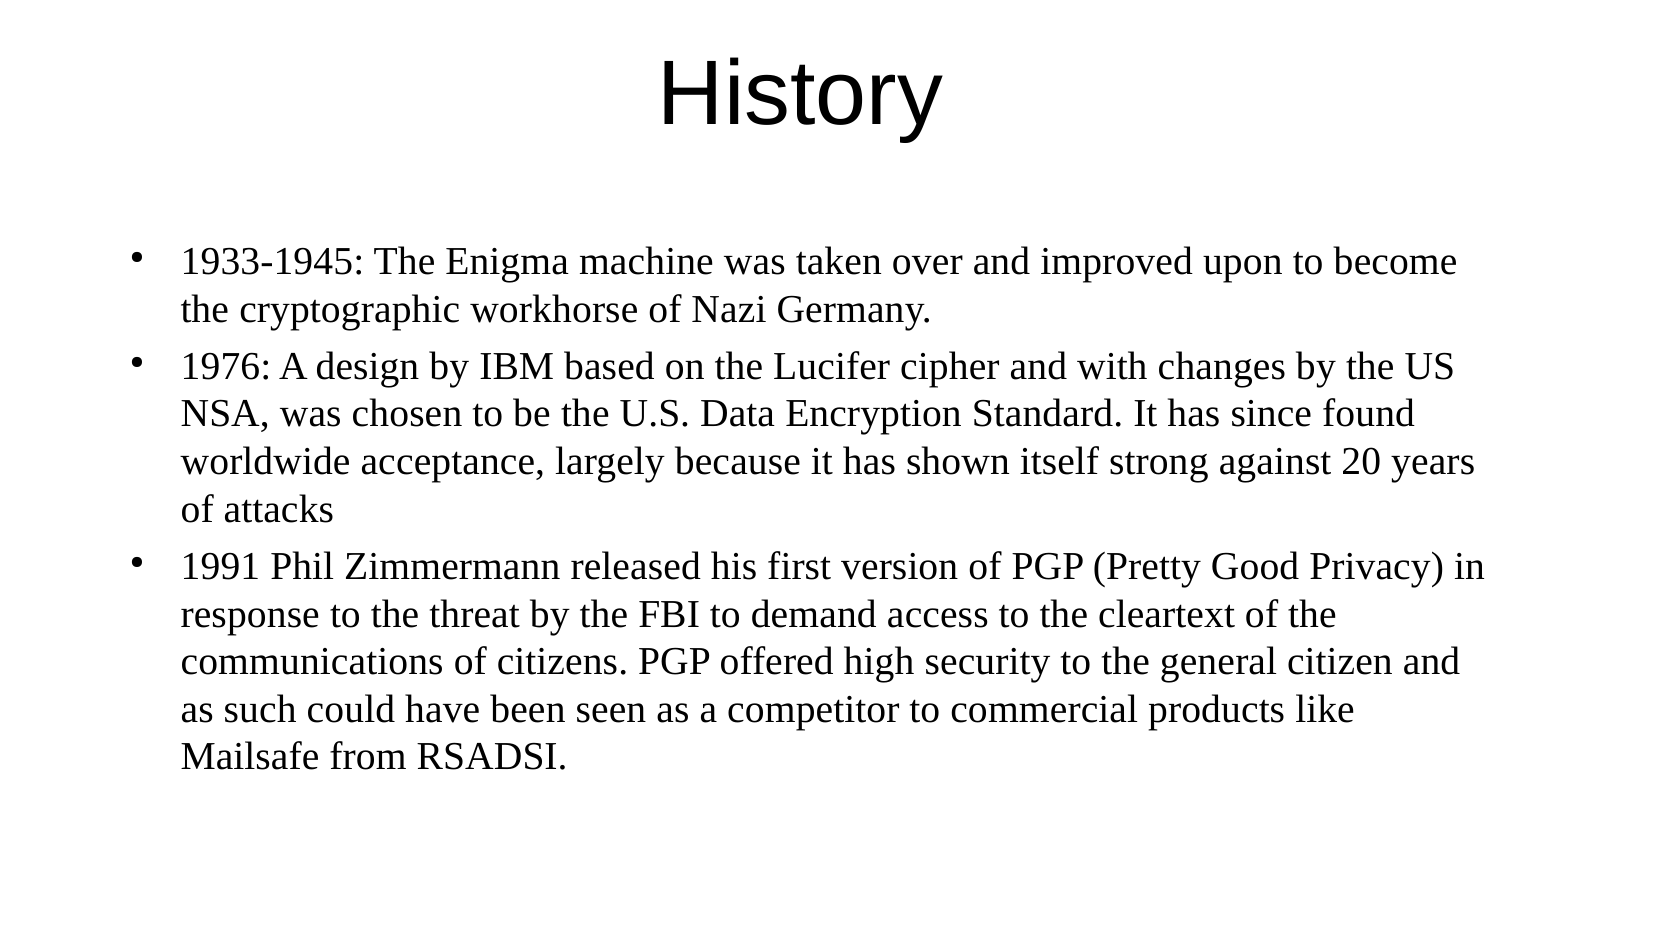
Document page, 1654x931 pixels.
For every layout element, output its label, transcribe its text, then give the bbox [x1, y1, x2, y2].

title History [139, 0, 1546, 151]
list 1933-1945: The Enigma machine was taken over and improved upon to become the cryptographic workhorse of Nazi Germany. 1976: A design by IBM based on the Lucifer cipher and with changes by the US NSA, was chosen to be the U.S. Data Encryption Standard. It has since found worldwide acceptance, largely because it has shown itself strong against 20 years of attacks 1991 Phil Zimmermann released his first version of PGP (Pretty Good Privacy) in response to the threat by the FBI to demand access to the cleartext of the communications of citizens. PGP offered high security to the general citizen and as such could have been seen as a competitor to commercial products like Mailsafe from RSADSI. [98, 227, 1504, 786]
